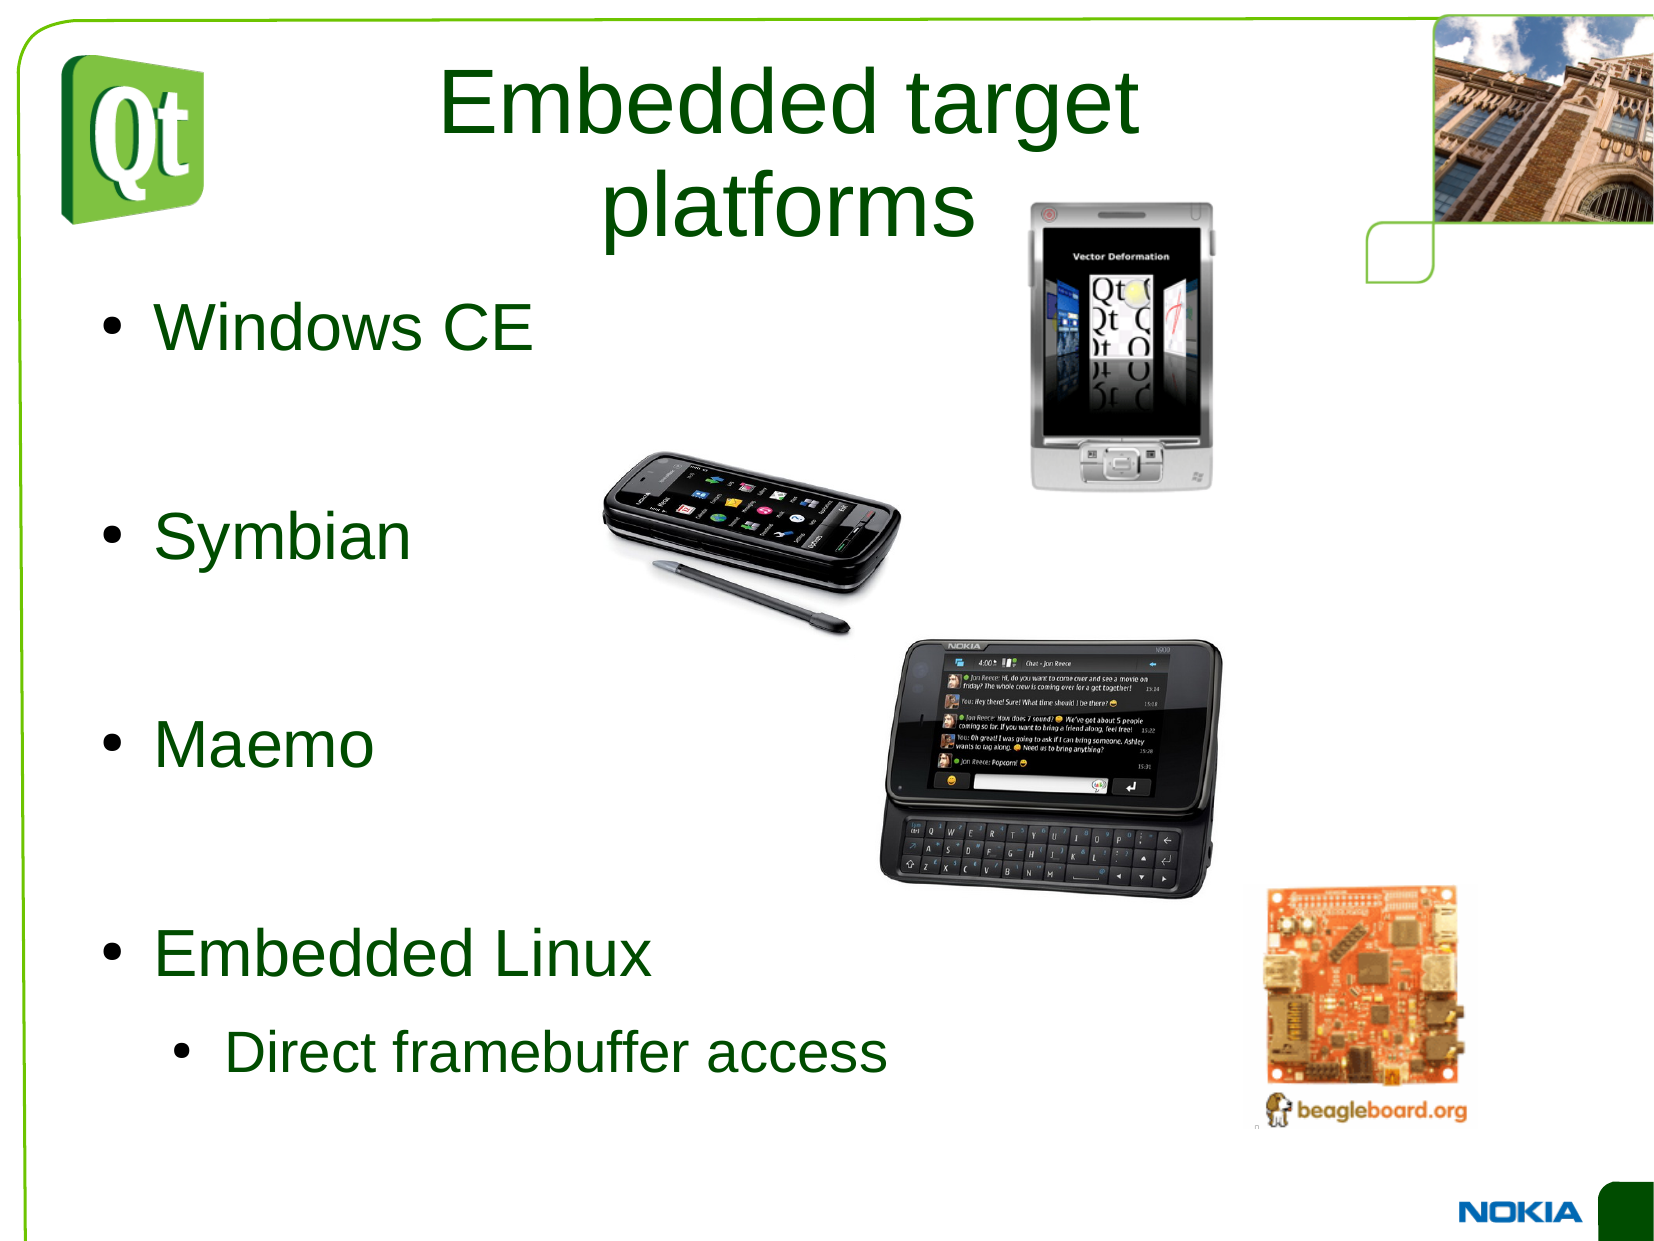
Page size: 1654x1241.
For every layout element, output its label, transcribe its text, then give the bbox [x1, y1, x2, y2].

picture [1342, 3, 1654, 304]
picture [61, 55, 204, 225]
picture [1459, 1201, 1583, 1223]
picture [1027, 199, 1218, 496]
title Embedded target platforms [251, 49, 1327, 257]
list Windows CE Symbian Maemo Embedded Linux Direct framebuffer access [82, 290, 1571, 1094]
picture [578, 429, 1478, 1129]
